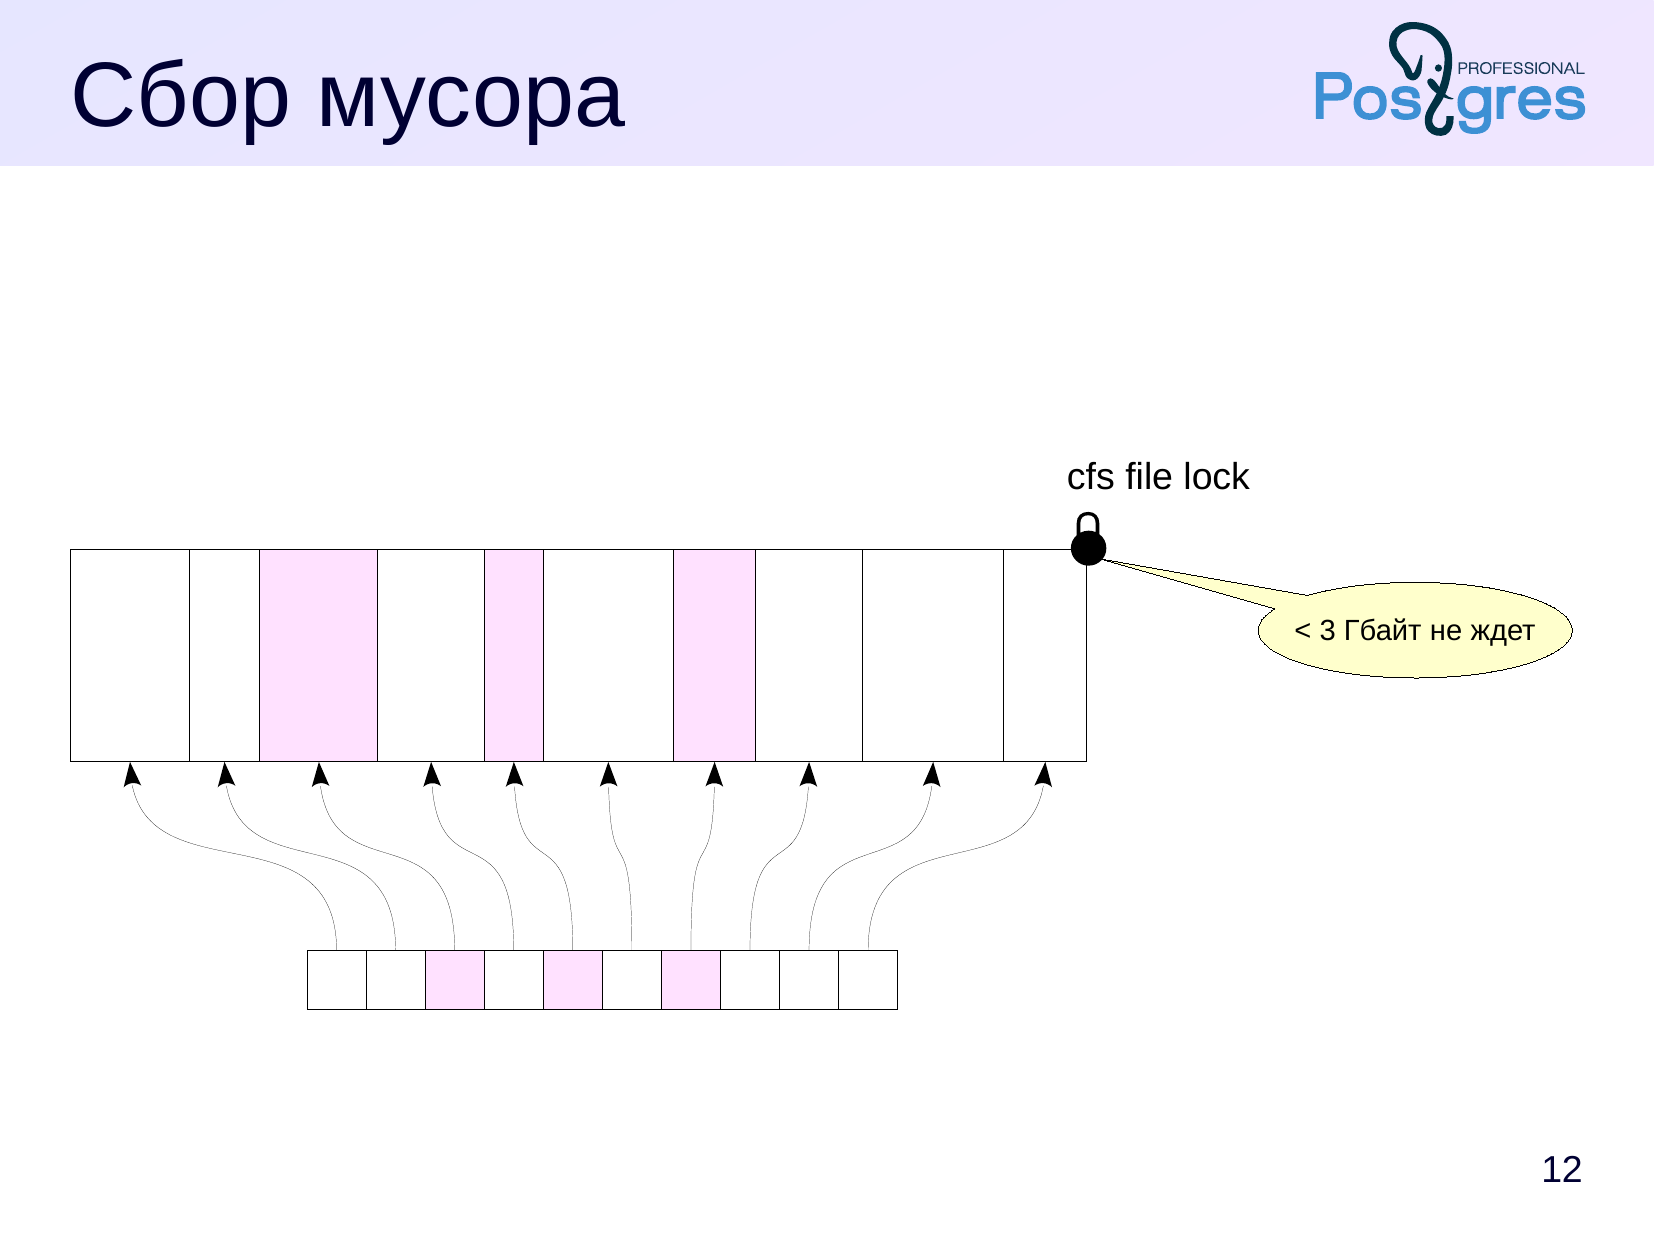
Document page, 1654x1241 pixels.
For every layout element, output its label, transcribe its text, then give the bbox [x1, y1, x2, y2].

text_box [70, 511, 1107, 762]
text_box [307, 950, 898, 1010]
text_box < 3 Гбайт не ждет [1100, 558, 1573, 679]
title Сбор мусора [70, 43, 1241, 147]
text_box cfs file lock [1052, 448, 1265, 506]
